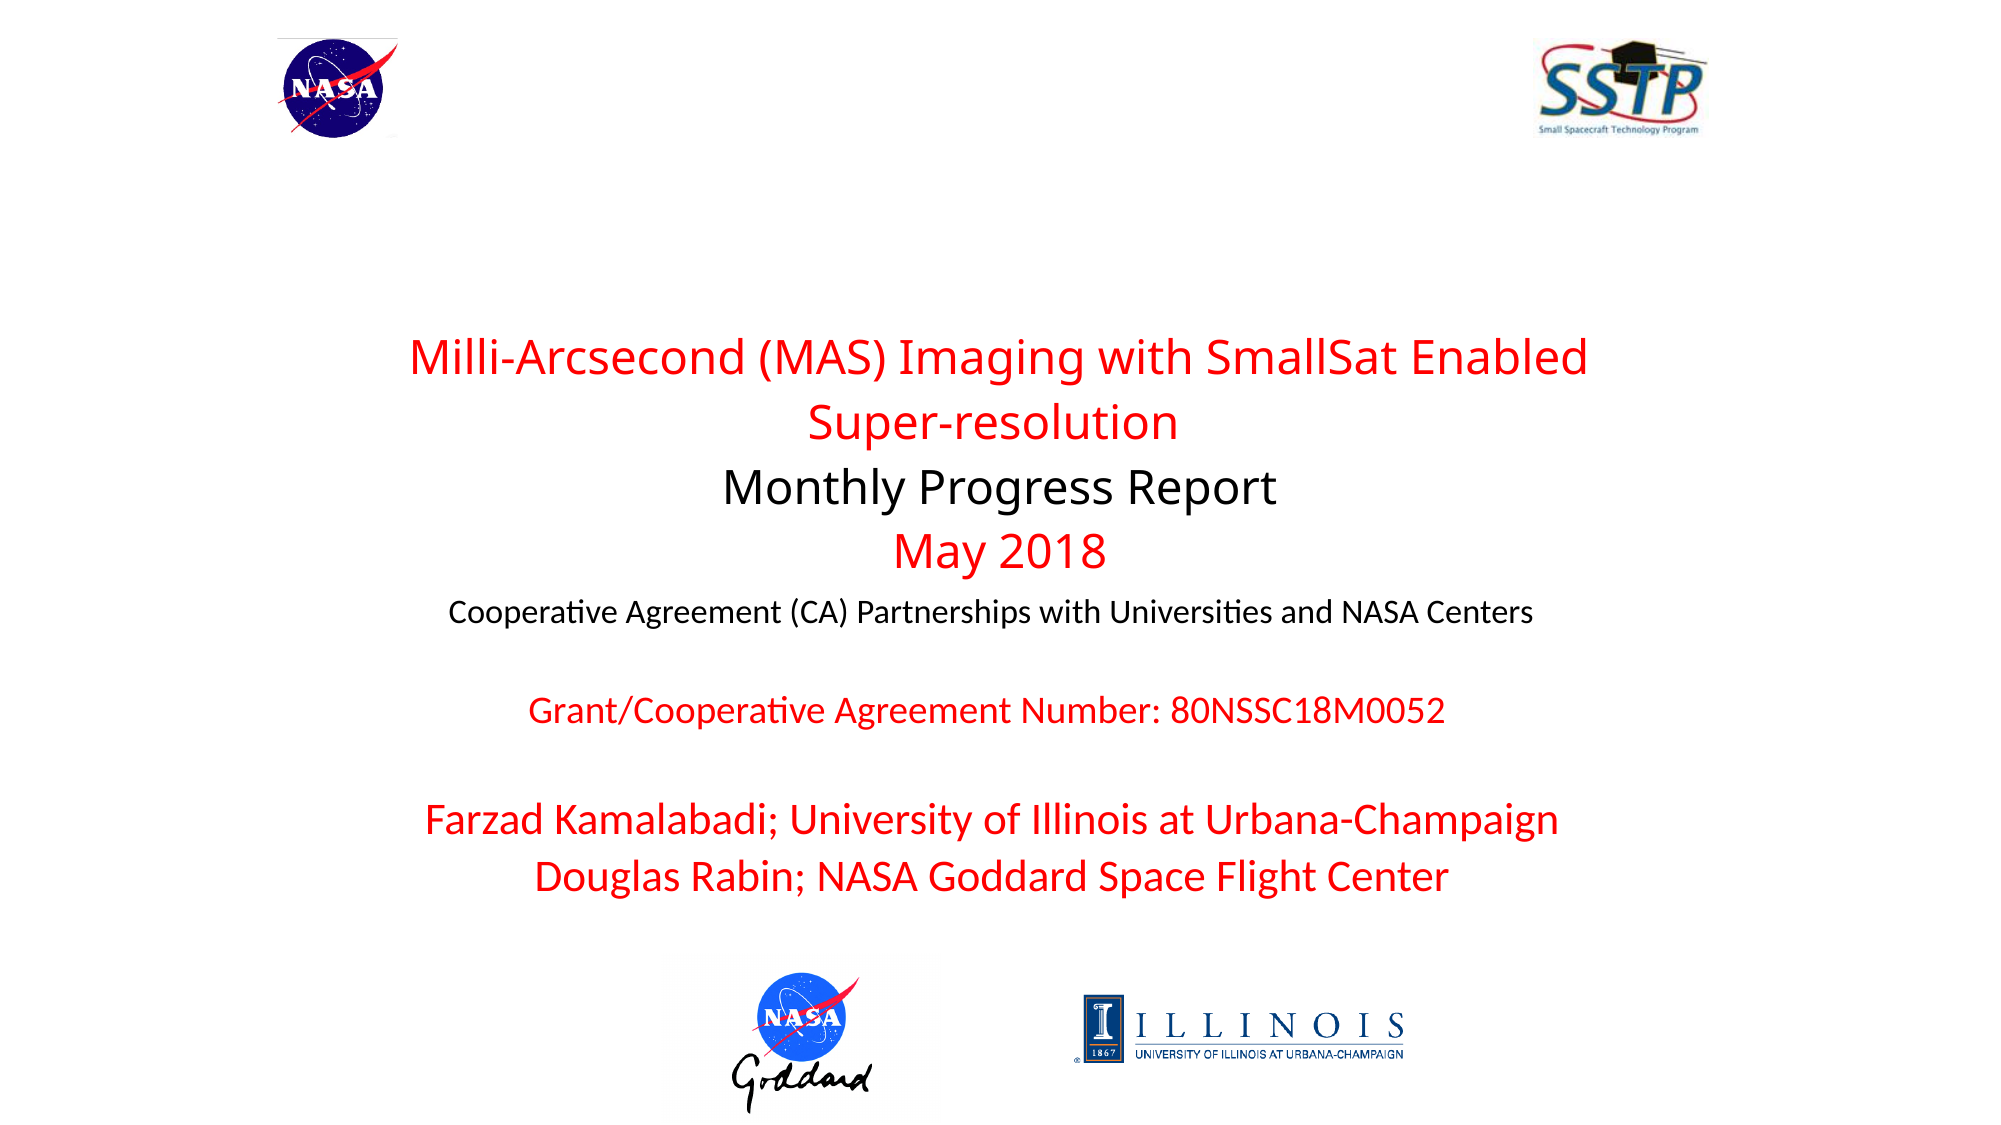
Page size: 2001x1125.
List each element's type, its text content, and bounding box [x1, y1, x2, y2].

picture [1533, 38, 1709, 138]
picture [1074, 994, 1404, 1063]
text_box Milli-Arcsecond (MAS) Imaging with SmallSat Enabled Super-resolution Monthly Progress Report May 2018 [362, 314, 1638, 591]
picture [277, 38, 398, 138]
text_box Cooperative Agreement (CA) Partnerships with Universities and NASA Centers Grant/Cooperative Agreement Number: 80NSSC18M0052 Farzad Kamalabadi; University of Illinois at Urbana-Champaign Douglas Rabin; NASA Goddard Space Flight Center [397, 591, 1587, 954]
picture [661, 953, 941, 1123]
